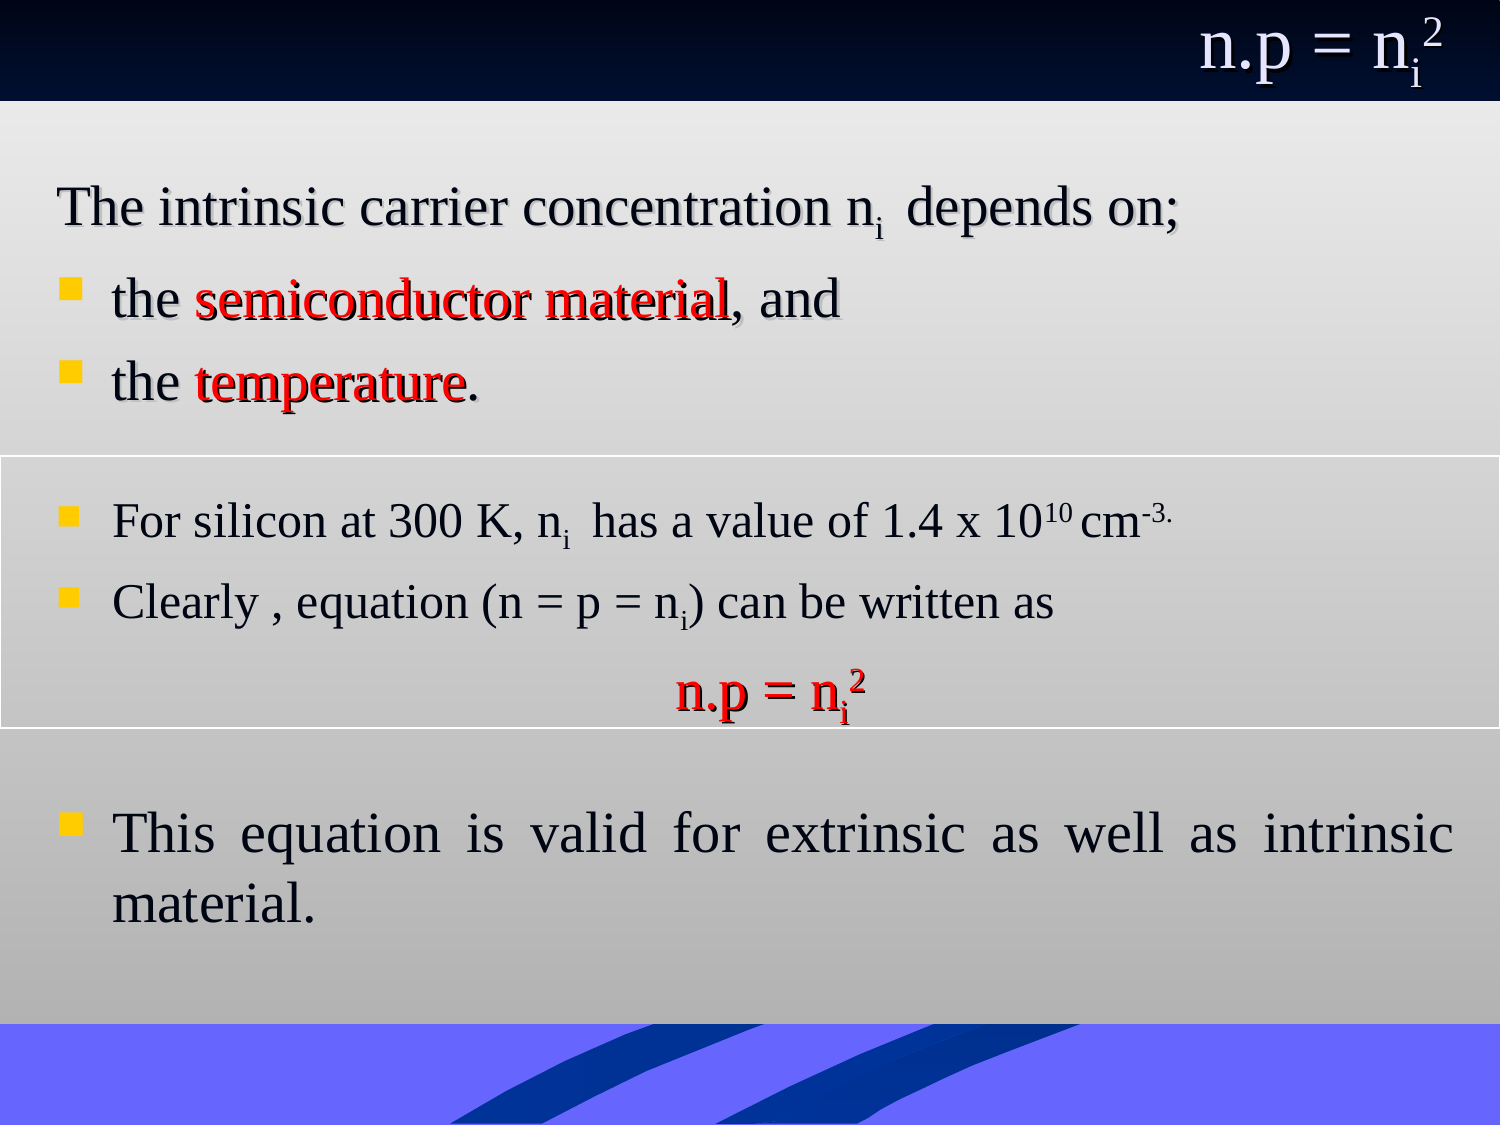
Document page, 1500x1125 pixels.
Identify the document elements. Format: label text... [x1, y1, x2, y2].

text_box [0, 101, 1500, 455]
title n.p = ni2 [41, 0, 1459, 91]
text_box This equation is valid for extrinsic as well as intrinsic material. [41, 786, 1471, 965]
text_box For silicon at 300 K, ni has a value of 1.4 x 1010 cm-3. Clearly , equation (n = p = ni) can be written as n.p = ni2 [41, 479, 1500, 657]
text_box [1, 457, 1499, 727]
text_box [0, 729, 1500, 1024]
list The intrinsic carrier concentration ni depends on; the semiconductor material, and the temperature. [41, 160, 1500, 421]
